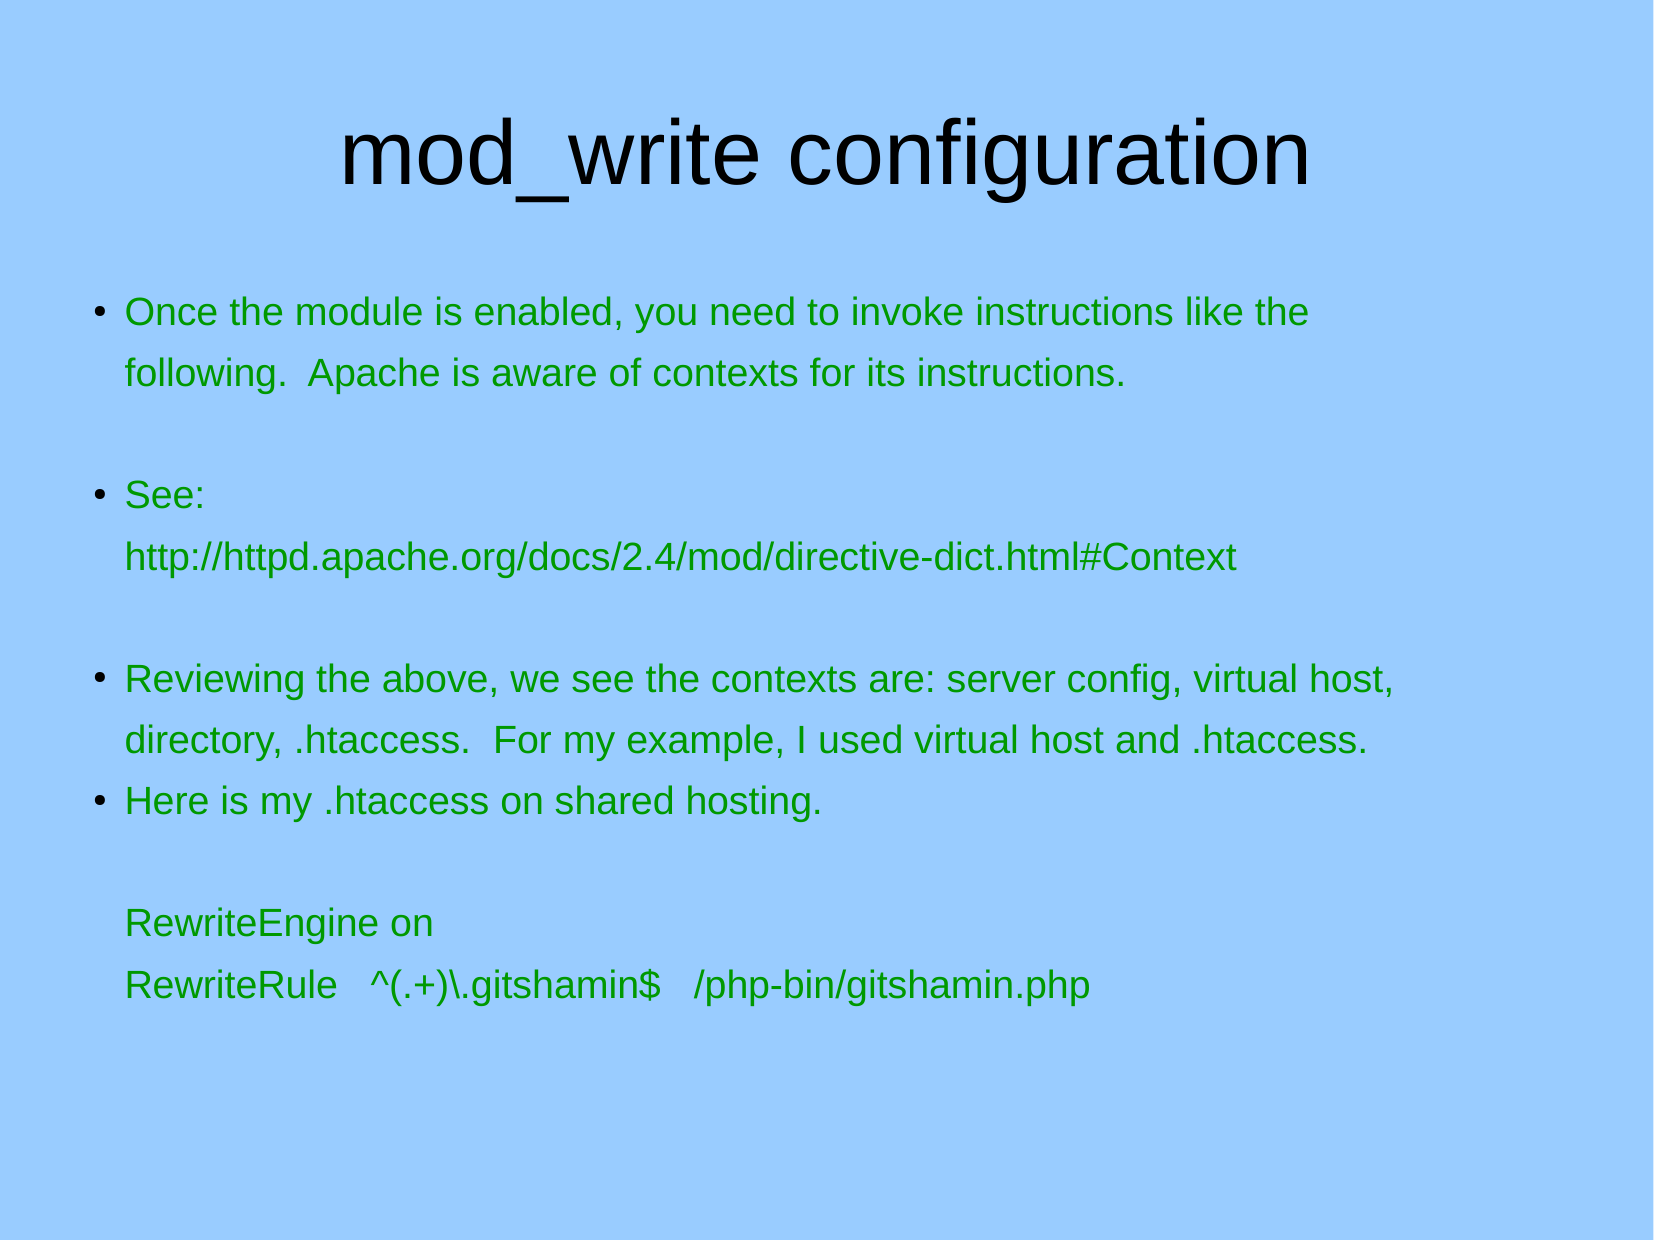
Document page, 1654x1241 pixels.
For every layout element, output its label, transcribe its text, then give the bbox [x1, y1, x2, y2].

title mod_write configuration [82, 49, 1571, 257]
list Once the module is enabled, you need to invoke instructions like the following. Apache is aware of contexts for its instructions. See: http://httpd.apache.org/docs/2.4/mod/directive-dict.html#Context Reviewing the above, we see the contexts are: server config, virtual host, directory, .htaccess. For my example, I used virtual host and .htaccess. Here is my .htaccess on shared hosting. RewriteEngine on RewriteRule ^(.+)\.gitshamin$ /php-bin/gitshamin.php [82, 290, 1538, 1010]
